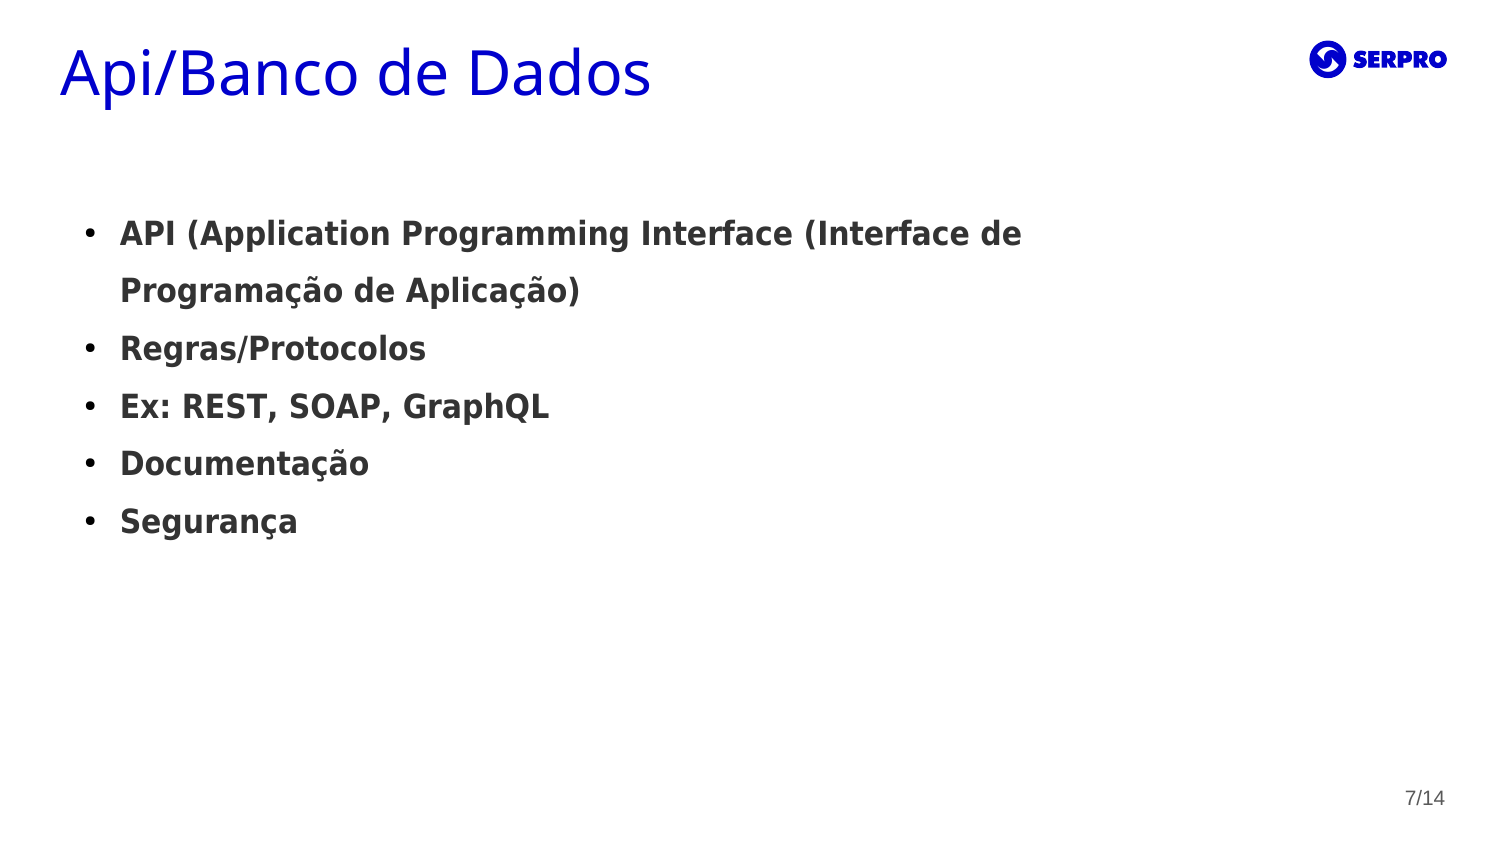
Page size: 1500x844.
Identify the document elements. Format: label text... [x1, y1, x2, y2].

picture [1306, 37, 1450, 82]
slide_number <número>/14 [1389, 764, 1480, 830]
title Api/Banco de Dados [45, 32, 1191, 129]
text_box API (Application Programming Interface (Interface de Programação de Aplicação) Regras/Protocolos Ex: REST, SOAP, GraphQL Documentação Segurança [69, 187, 1163, 713]
